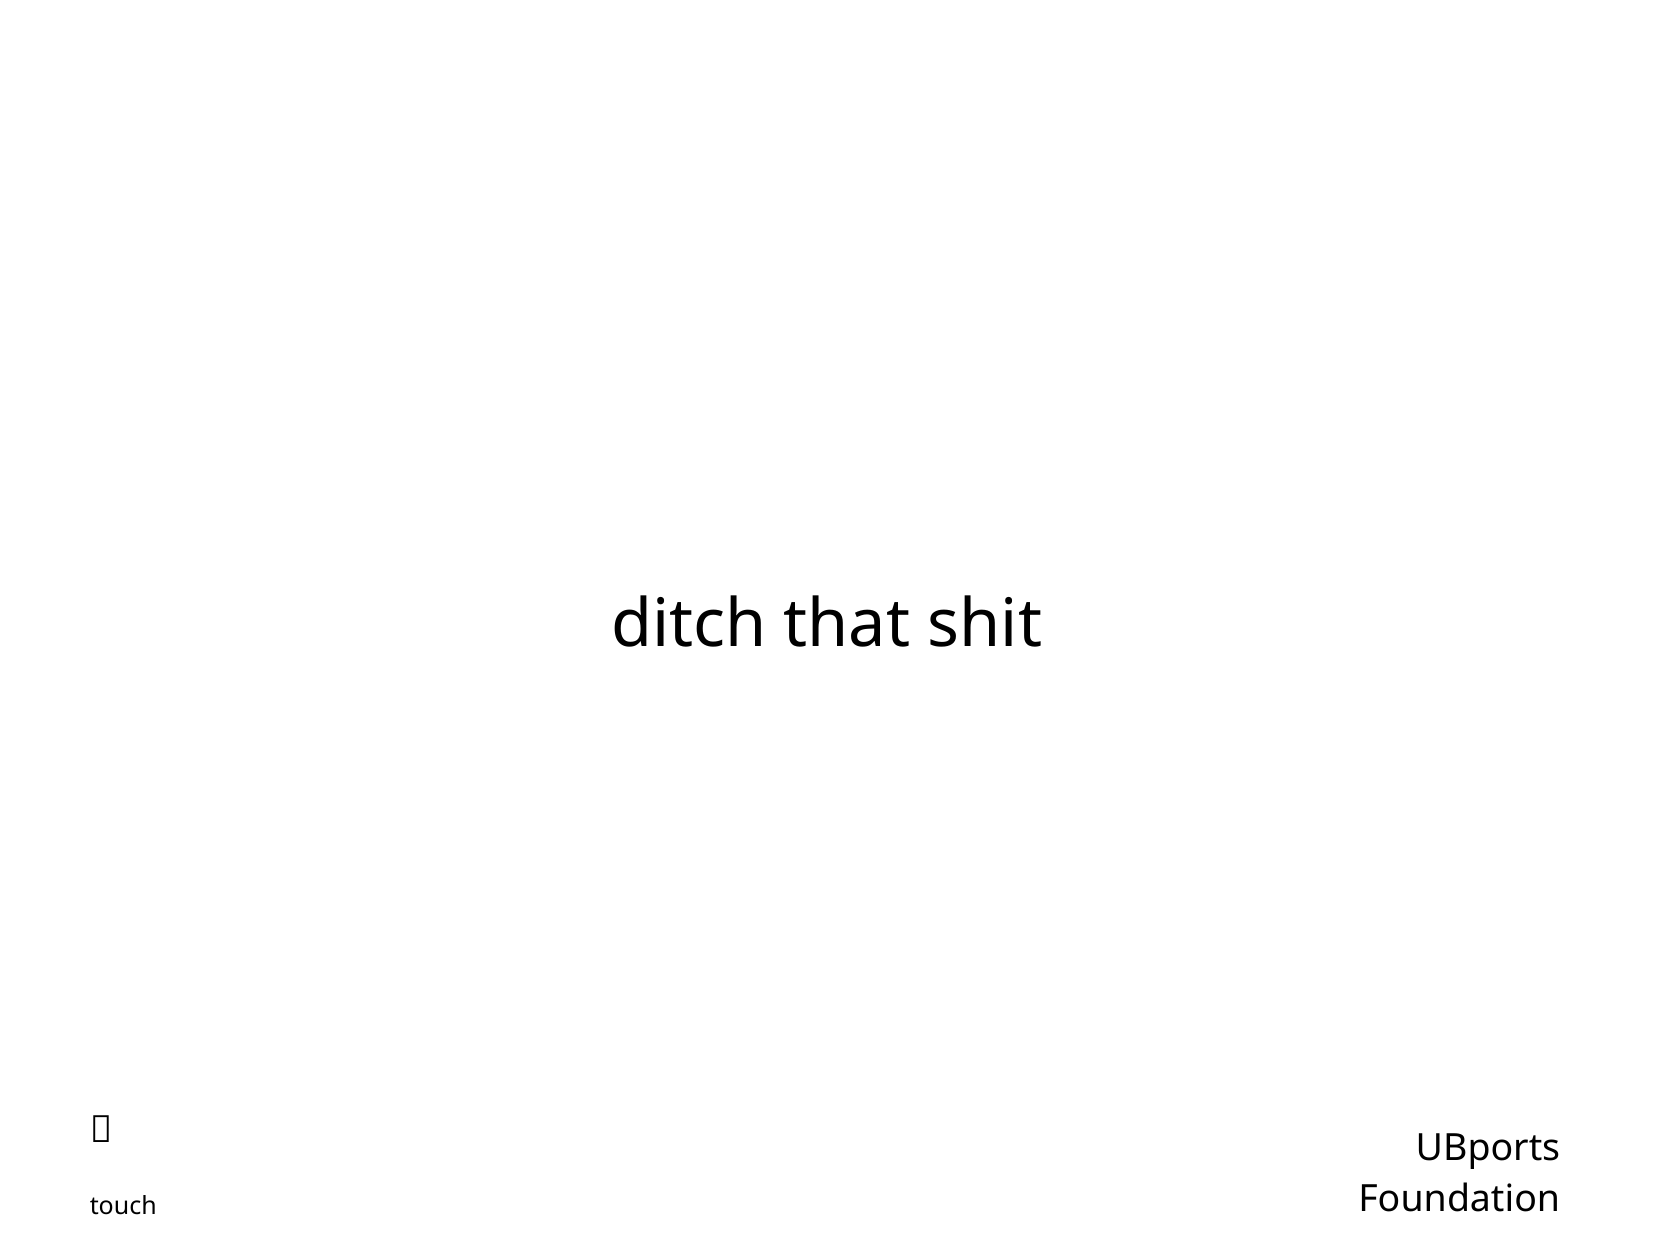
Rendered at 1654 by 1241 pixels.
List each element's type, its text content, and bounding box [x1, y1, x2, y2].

subtitle ditch that shit [82, 569, 1571, 671]
